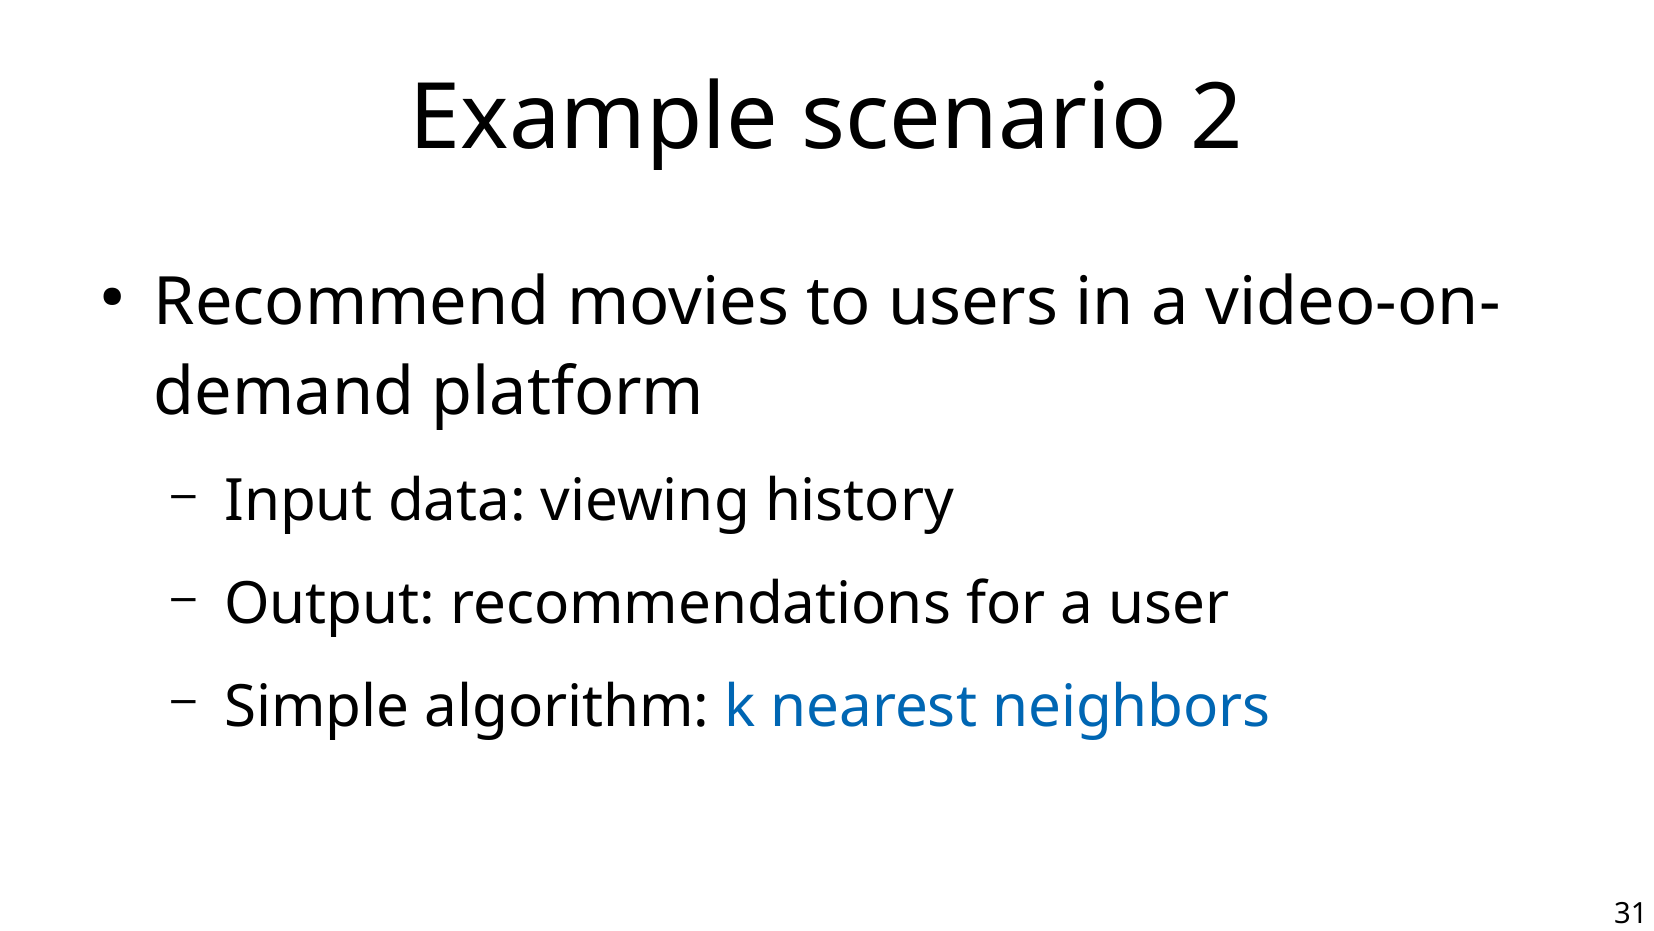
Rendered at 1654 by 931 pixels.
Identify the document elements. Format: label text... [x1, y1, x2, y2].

list Recommend movies to users in a video-on-demand platform Input data: viewing history Output: recommendations for a user Simple algorithm: k nearest neighbors [82, 253, 1571, 793]
title Example scenario 2 [82, 1, 1571, 226]
